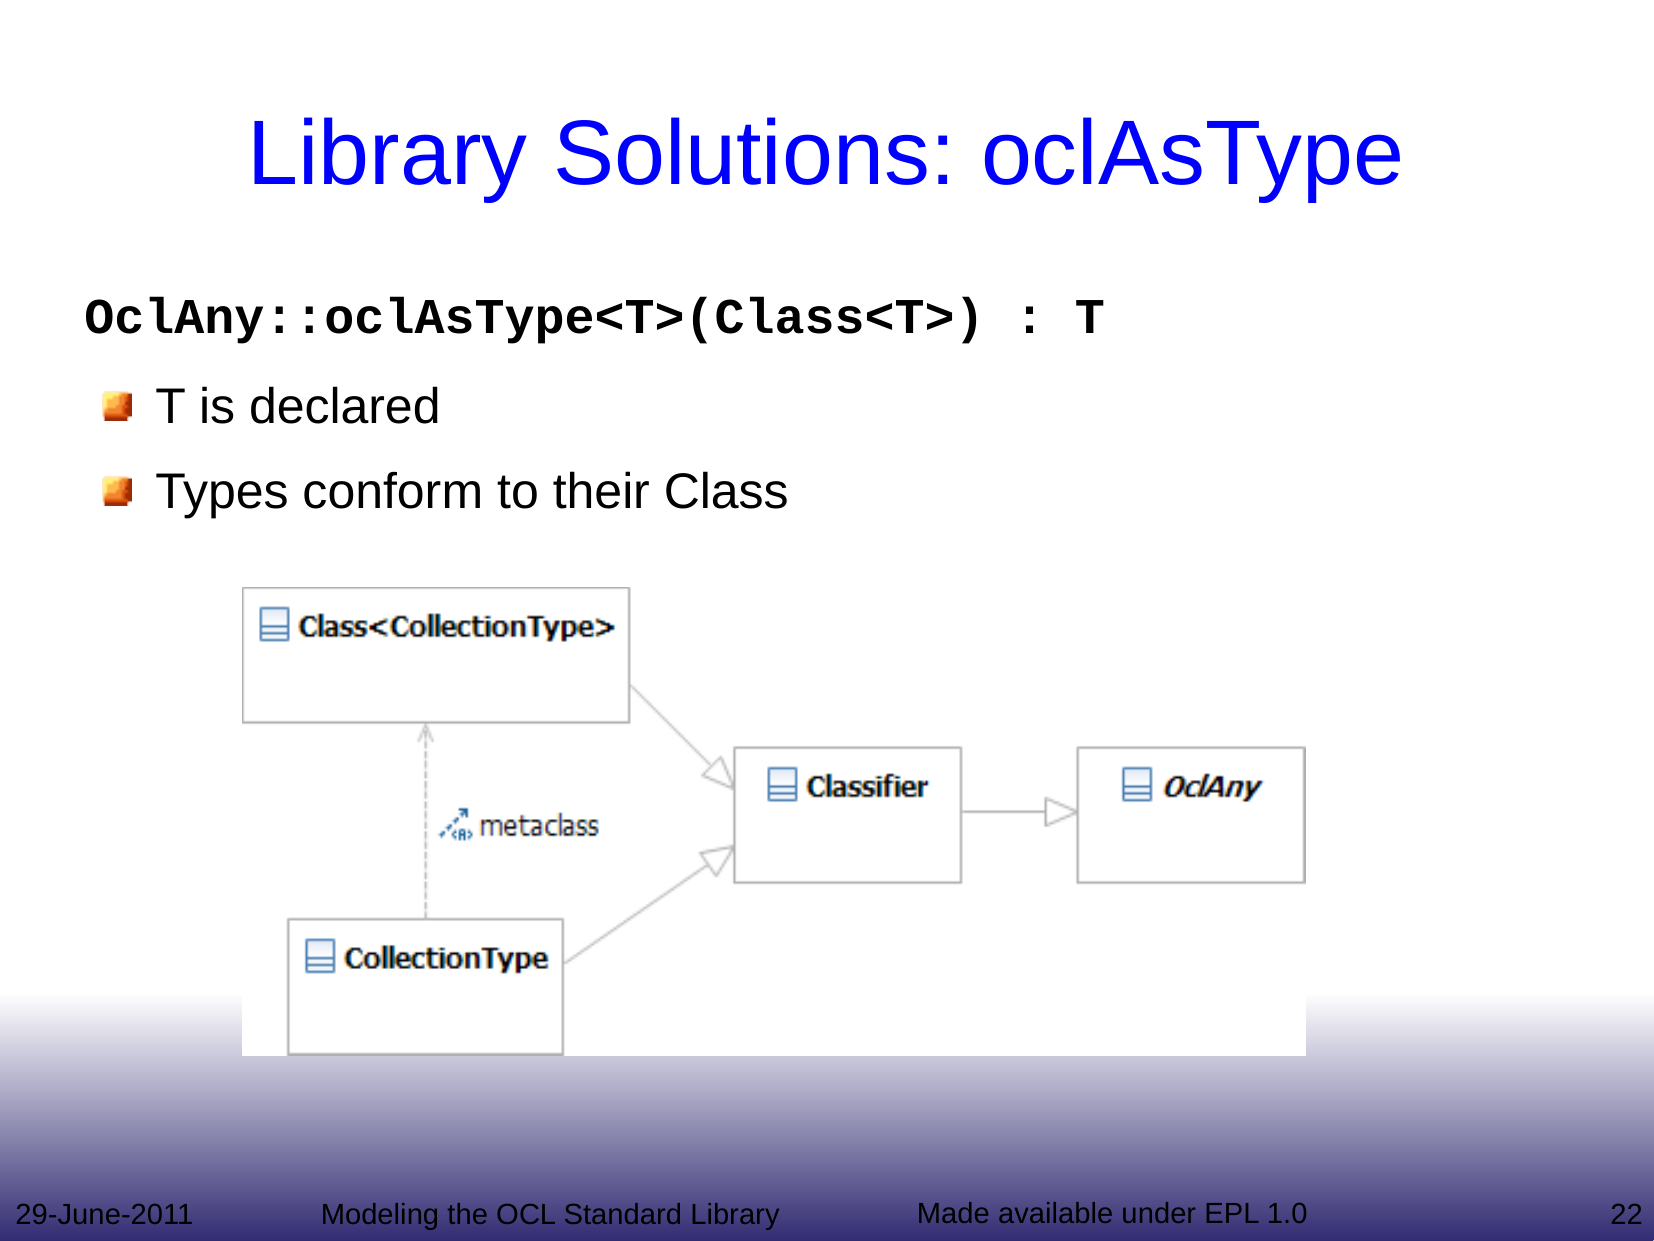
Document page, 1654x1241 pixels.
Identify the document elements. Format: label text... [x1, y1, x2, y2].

picture [242, 587, 1306, 1056]
title Library Solutions: oclAsType [82, 49, 1571, 257]
list OclAny::oclAsType<T>(Class<T>) : T T is declared Types conform to their Class [84, 291, 1573, 1111]
